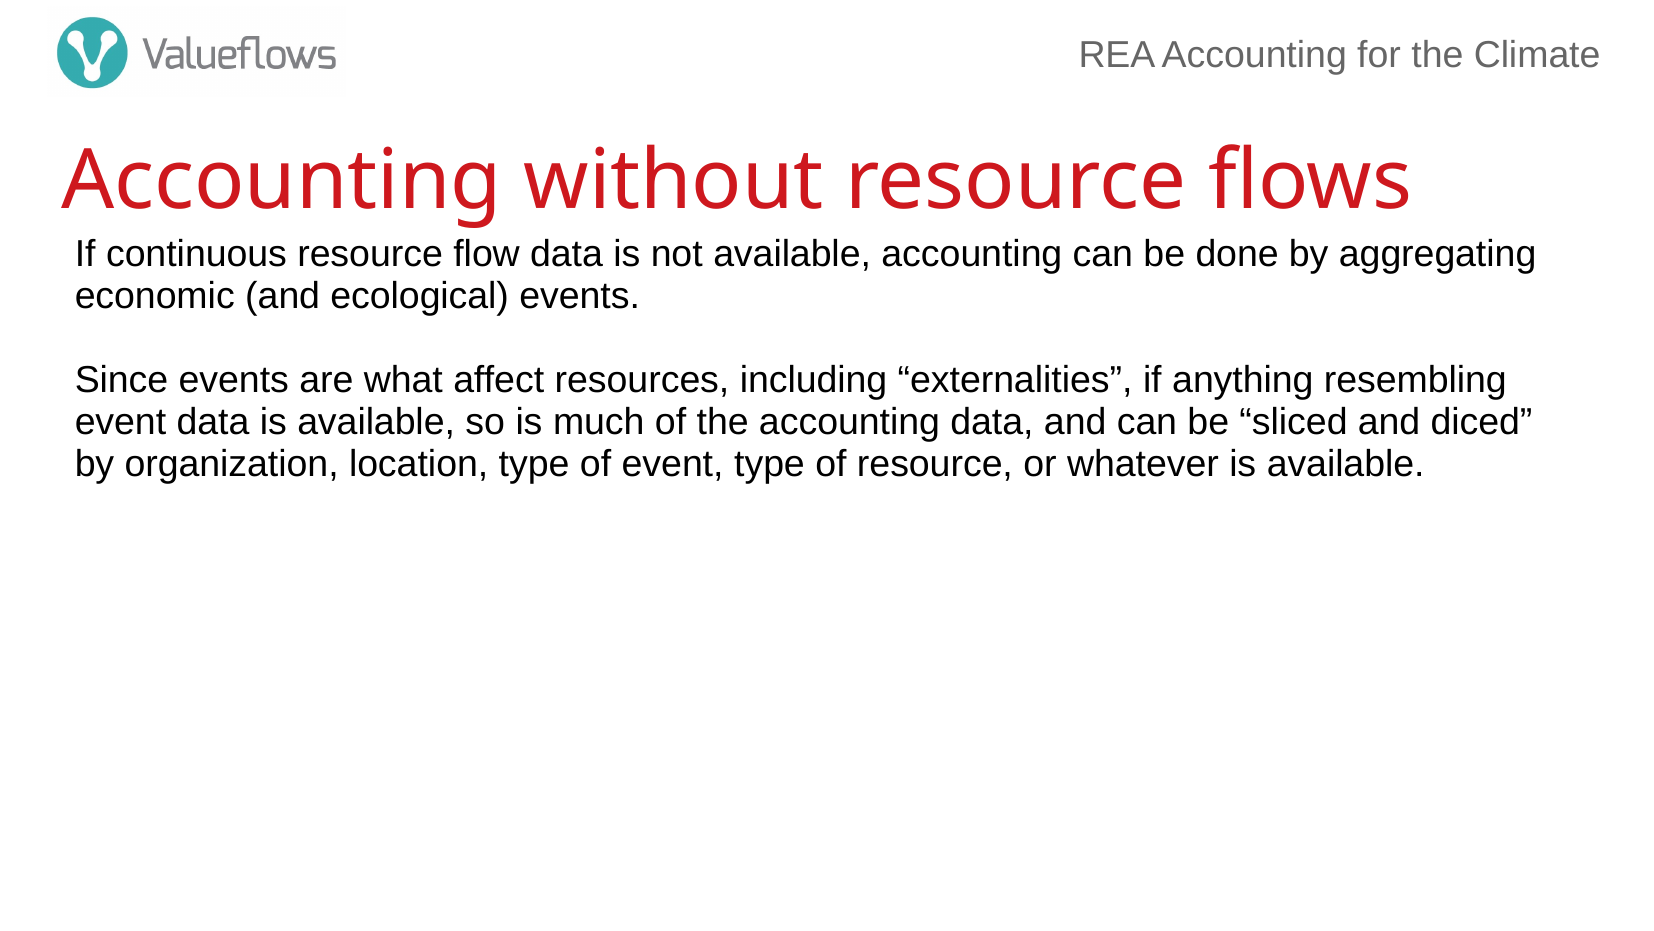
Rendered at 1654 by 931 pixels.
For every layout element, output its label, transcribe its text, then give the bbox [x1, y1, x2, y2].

picture [47, 6, 346, 97]
text_box If continuous resource flow data is not available, accounting can be done by aggregating economic (and ecological) events. Since events are what affect resources, including “externalities”, if anything resembling event data is available, so is much of the accounting data, and can be “sliced and diced” by organization, location, type of event, type of resource, or whatever is available. [60, 225, 1561, 676]
text_box REA Accounting for the Climate [1063, 26, 1630, 84]
text_box Accounting without resource flows [46, 111, 1516, 226]
